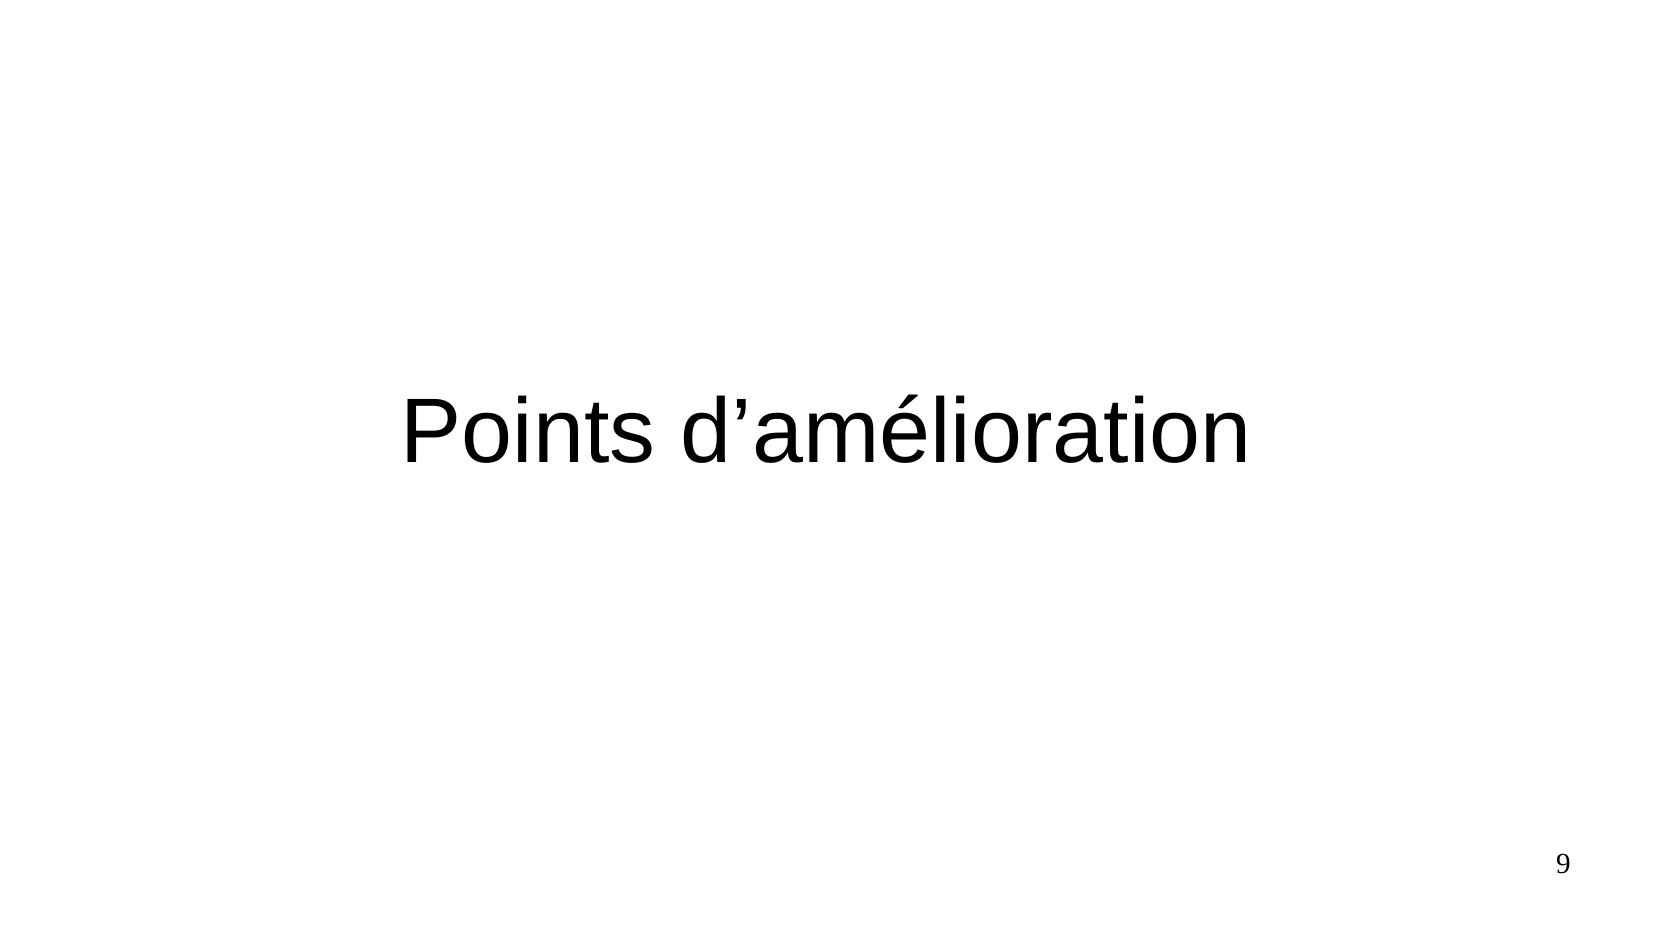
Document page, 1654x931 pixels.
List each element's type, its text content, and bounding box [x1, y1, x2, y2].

title Points d’amélioration [82, 352, 1571, 508]
